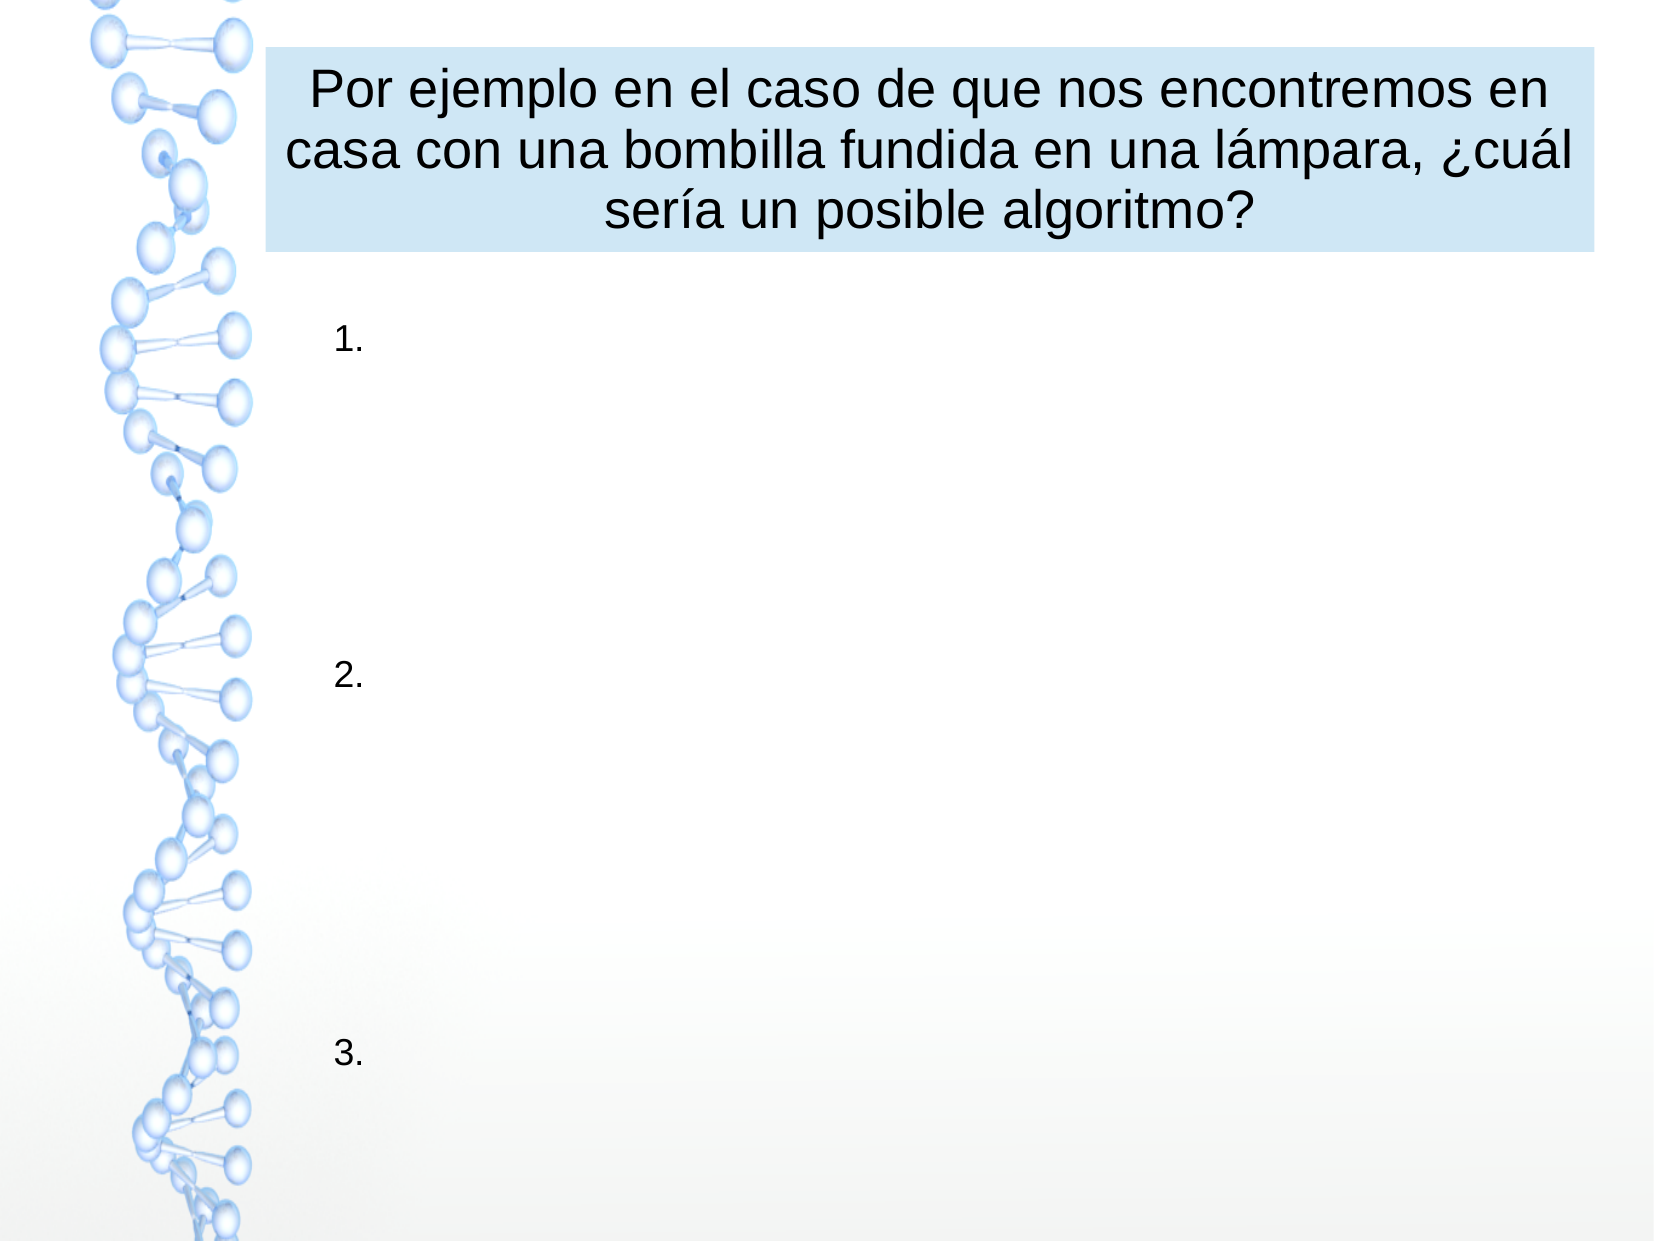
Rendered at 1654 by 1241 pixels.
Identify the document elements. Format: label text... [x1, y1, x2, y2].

text_box 1. 2. 3. [318, 310, 414, 1082]
title Por ejemplo en el caso de que nos encontremos en casa con una bombilla fundida en una lámpara, ¿cuál sería un posible algoritmo? [265, 47, 1595, 252]
picture [0, 0, 1654, 1241]
